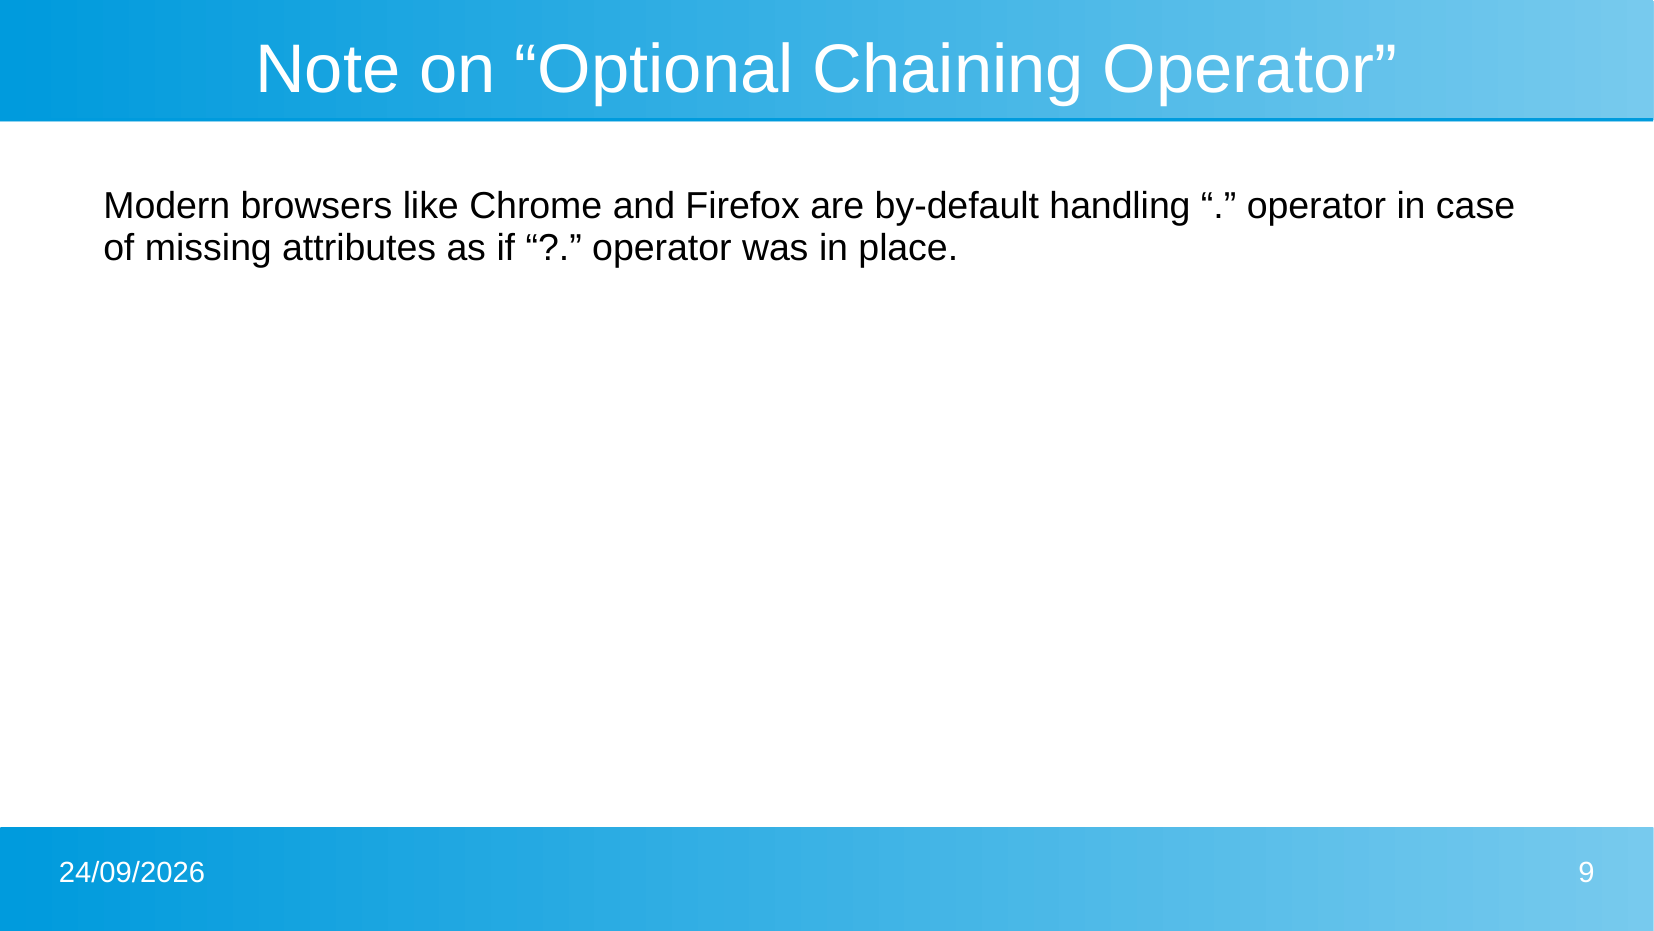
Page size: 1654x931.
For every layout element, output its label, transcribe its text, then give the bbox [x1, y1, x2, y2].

title Note on “Optional Chaining Operator” [59, 29, 1595, 108]
text_box Modern browsers like Chrome and Firefox are by-default handling “.” operator in case of missing attributes as if “?.” operator was in place. [88, 177, 1536, 276]
